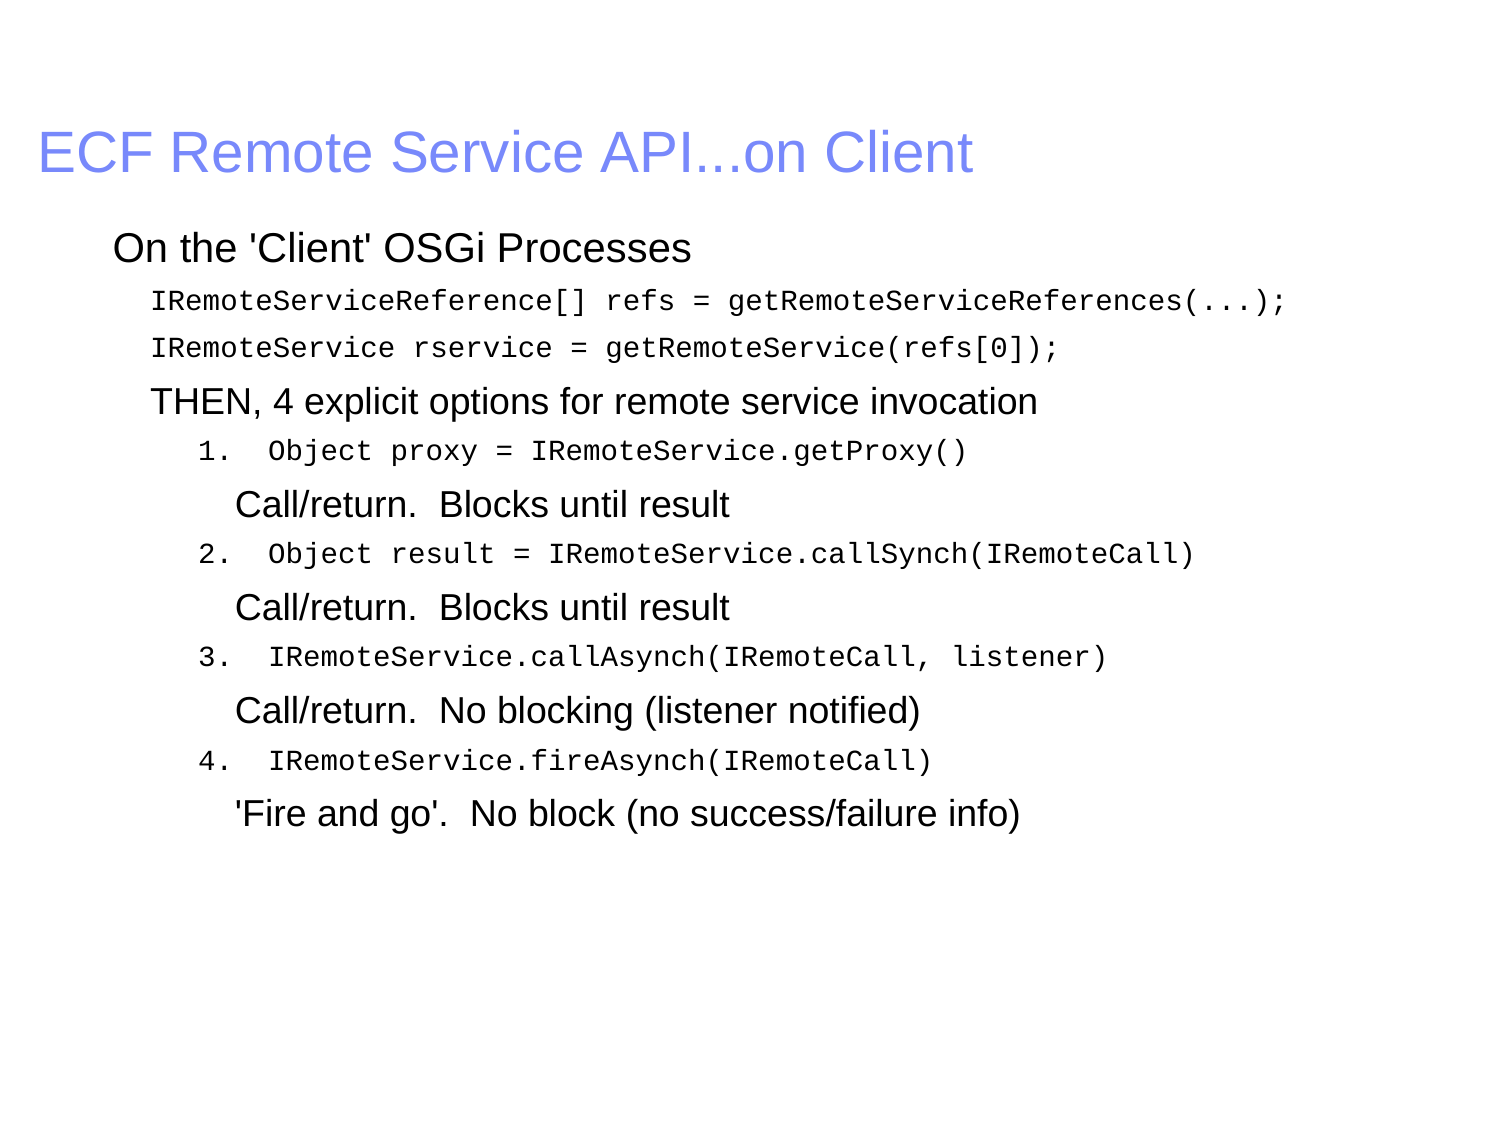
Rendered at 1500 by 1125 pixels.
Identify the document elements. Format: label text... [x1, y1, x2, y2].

list On the 'Client' OSGi Processes IRemoteServiceReference[] refs = getRemoteServiceReferences(...); IRemoteService rservice = getRemoteService(refs[0]); THEN, 4 explicit options for remote service invocation 1. Object proxy = IRemoteService.getProxy() Call/return. Blocks until result 2. Object result = IRemoteService.callSynch(IRemoteCall) Call/return. Blocks until result 3. IRemoteService.callAsynch(IRemoteCall, listener) Call/return. No blocking (listener notified) 4. IRemoteService.fireAsynch(IRemoteCall) 'Fire and go'. No block (no success/failure info) [112, 224, 1351, 911]
title ECF Remote Service API...on Client [37, 122, 1427, 188]
